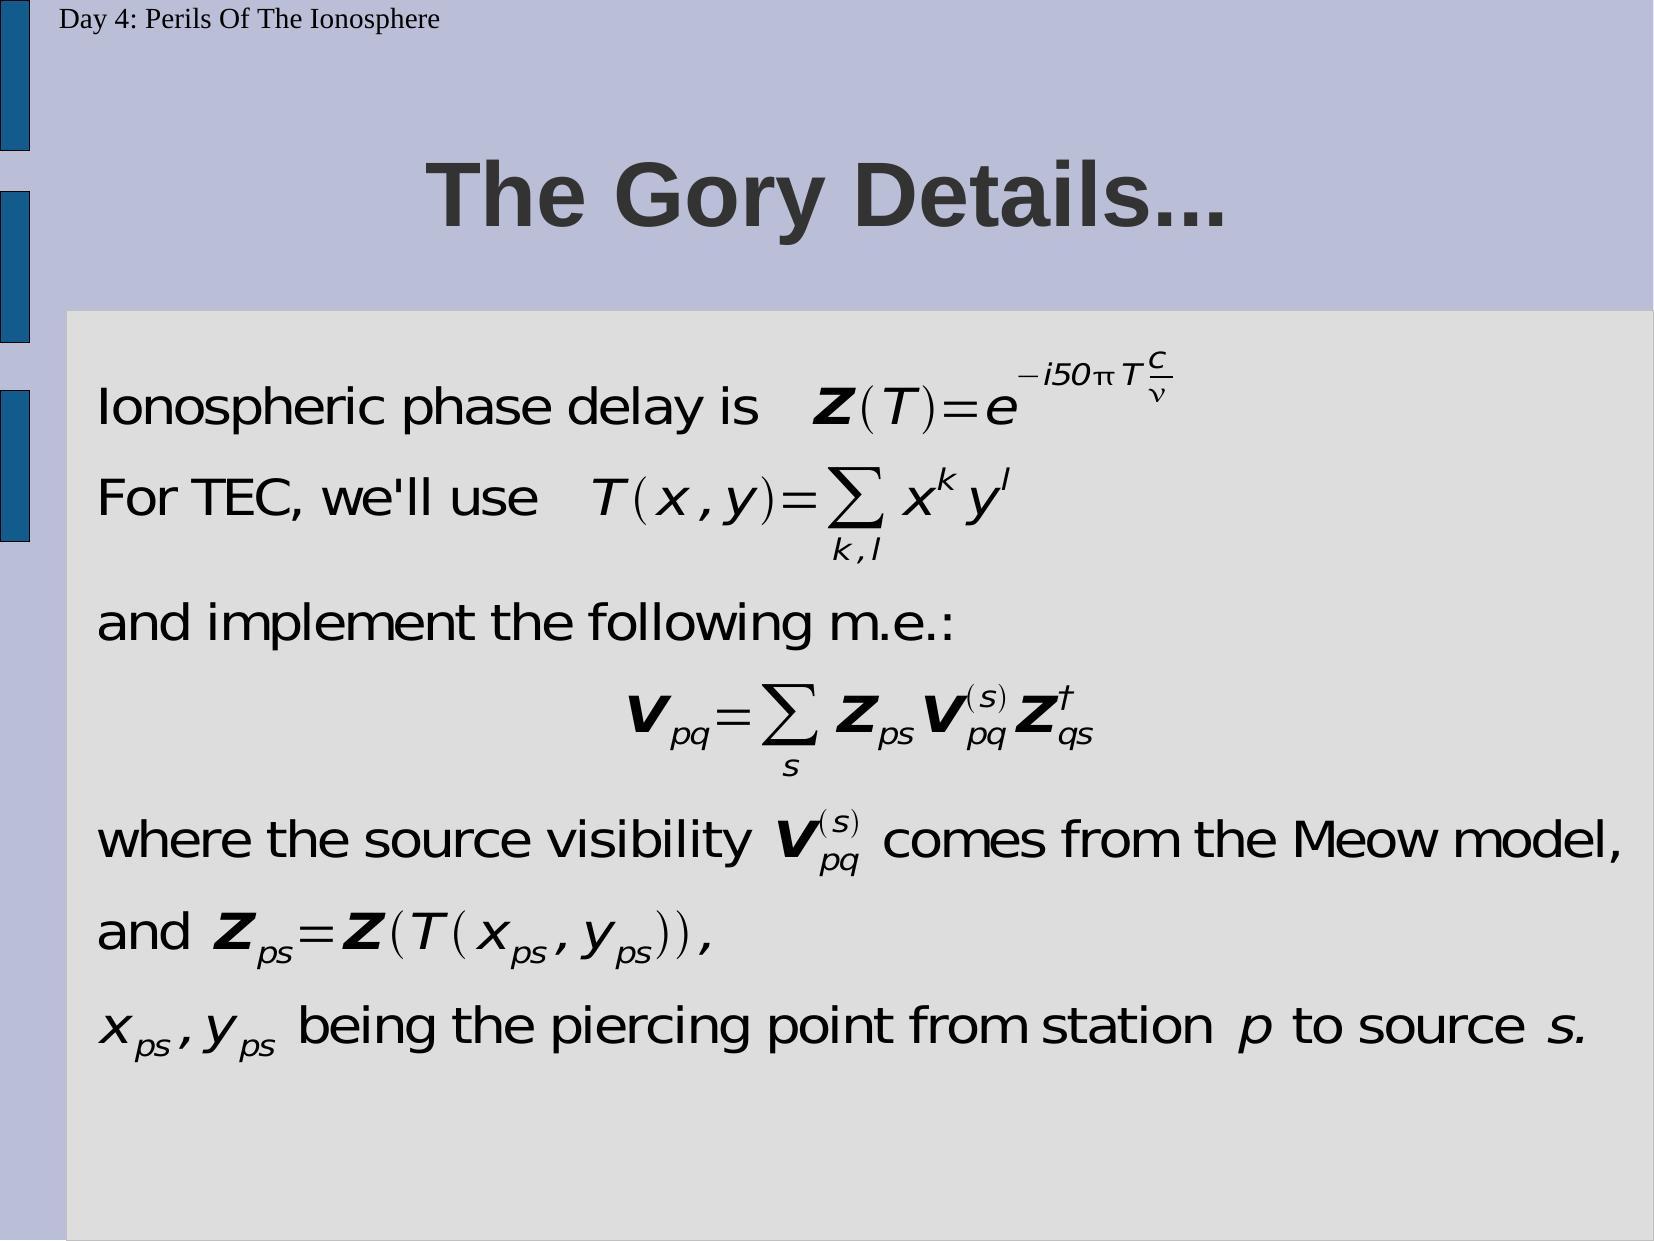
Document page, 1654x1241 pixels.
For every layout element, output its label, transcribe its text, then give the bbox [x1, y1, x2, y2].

chart [88, 340, 1630, 1063]
title The Gory Details... [121, 98, 1534, 291]
